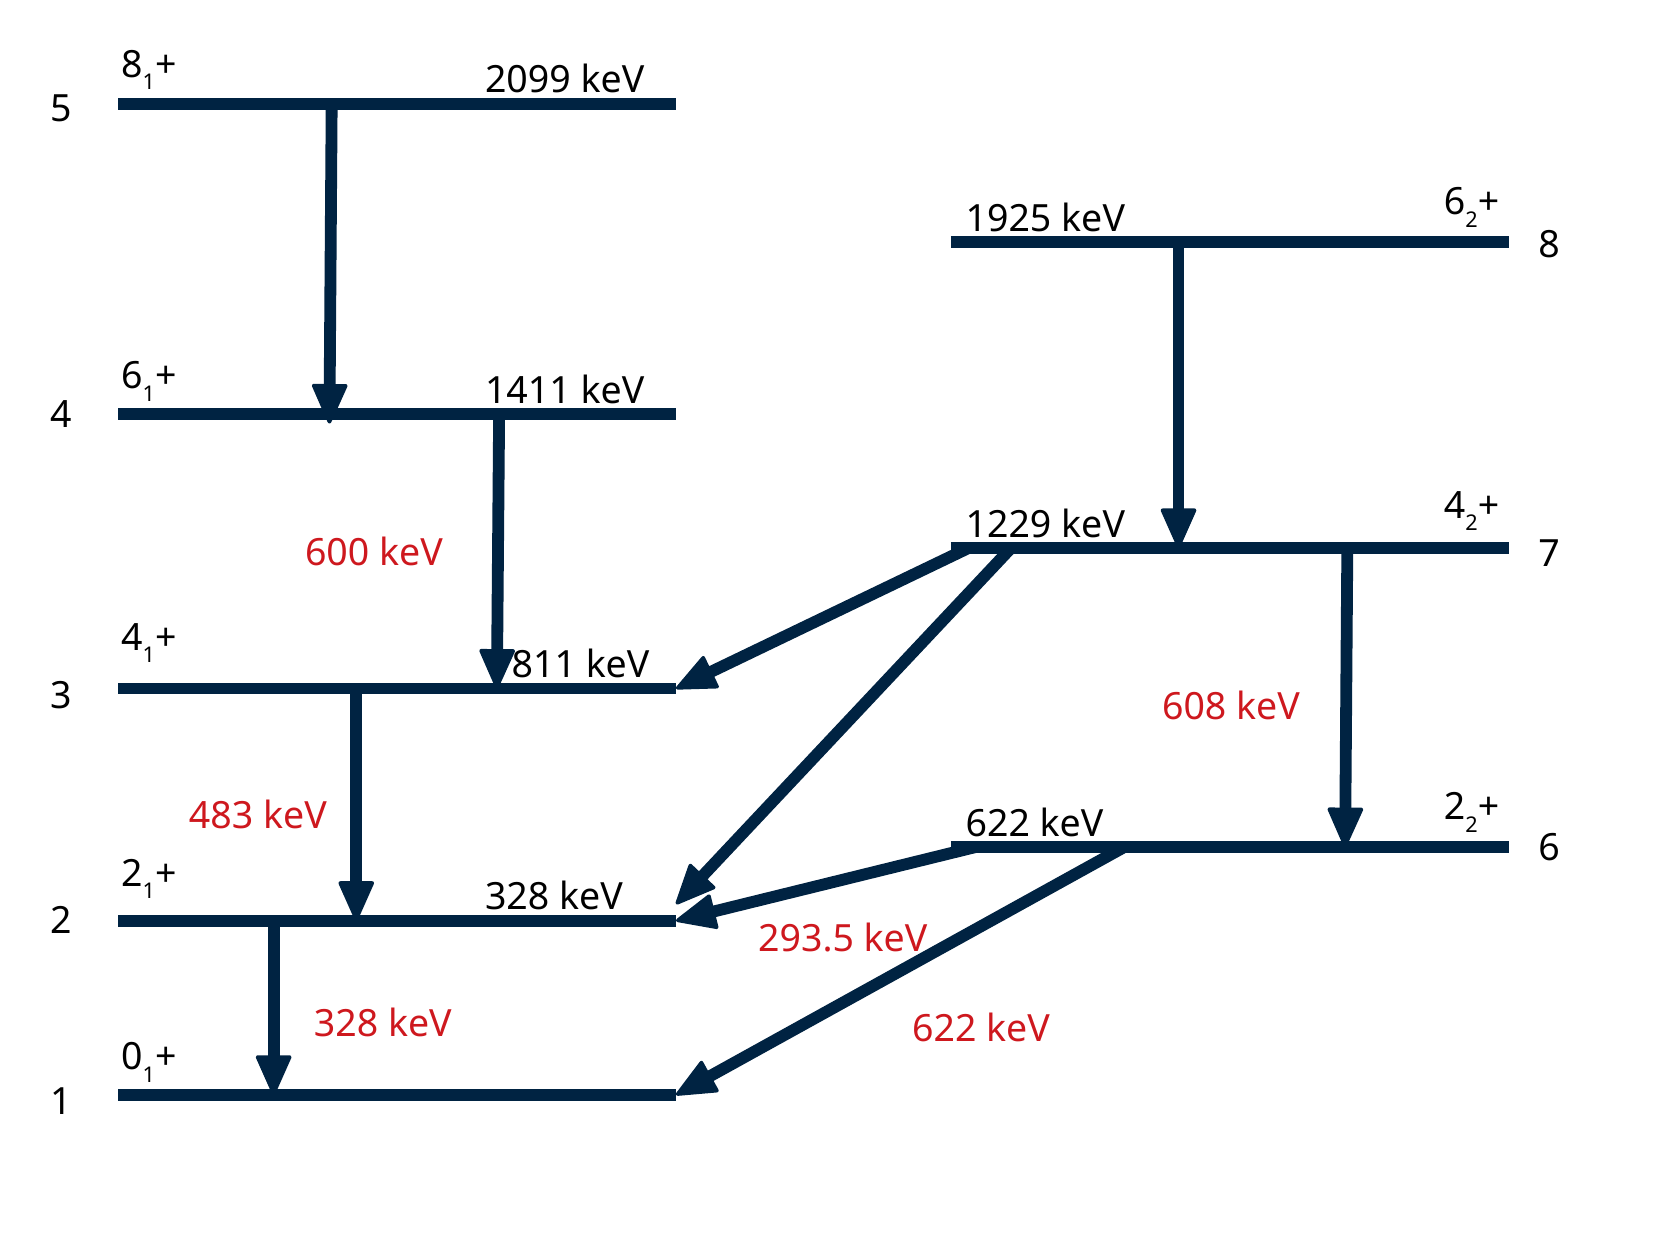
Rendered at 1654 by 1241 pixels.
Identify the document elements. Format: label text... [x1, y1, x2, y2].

text_box 328 keV [470, 862, 677, 921]
text_box 1925 keV [950, 183, 1157, 243]
text_box 22+ [1429, 772, 1528, 840]
text_box 600 keV [290, 518, 473, 577]
text_box 81+ [106, 29, 235, 132]
text_box 01+ [106, 1022, 205, 1090]
text_box 293.5 keV [743, 904, 962, 963]
text_box 2 [35, 886, 89, 945]
text_box 811 keV [496, 630, 680, 689]
text_box 622 keV [950, 788, 1133, 848]
text_box 622 keV [897, 993, 1080, 1053]
text_box 21+ [106, 839, 205, 907]
text_box 483 keV [174, 780, 357, 840]
text_box 4 [35, 379, 89, 439]
text_box 328 keV [299, 989, 482, 1048]
text_box 41+ [106, 602, 205, 670]
text_box 608 keV [1147, 672, 1330, 731]
text_box 8 [1523, 210, 1578, 269]
text_box 5 [35, 74, 89, 133]
text_box 1229 keV [950, 489, 1157, 548]
text_box 3 [35, 661, 89, 720]
text_box 1 [35, 1067, 89, 1126]
text_box 6 [1523, 812, 1578, 871]
text_box 1411 keV [470, 355, 677, 415]
text_box 61+ [106, 341, 205, 409]
text_box 7 [1523, 518, 1578, 578]
text_box 42+ [1429, 470, 1528, 538]
text_box 62+ [1429, 167, 1528, 235]
text_box 2099 keV [470, 45, 677, 104]
